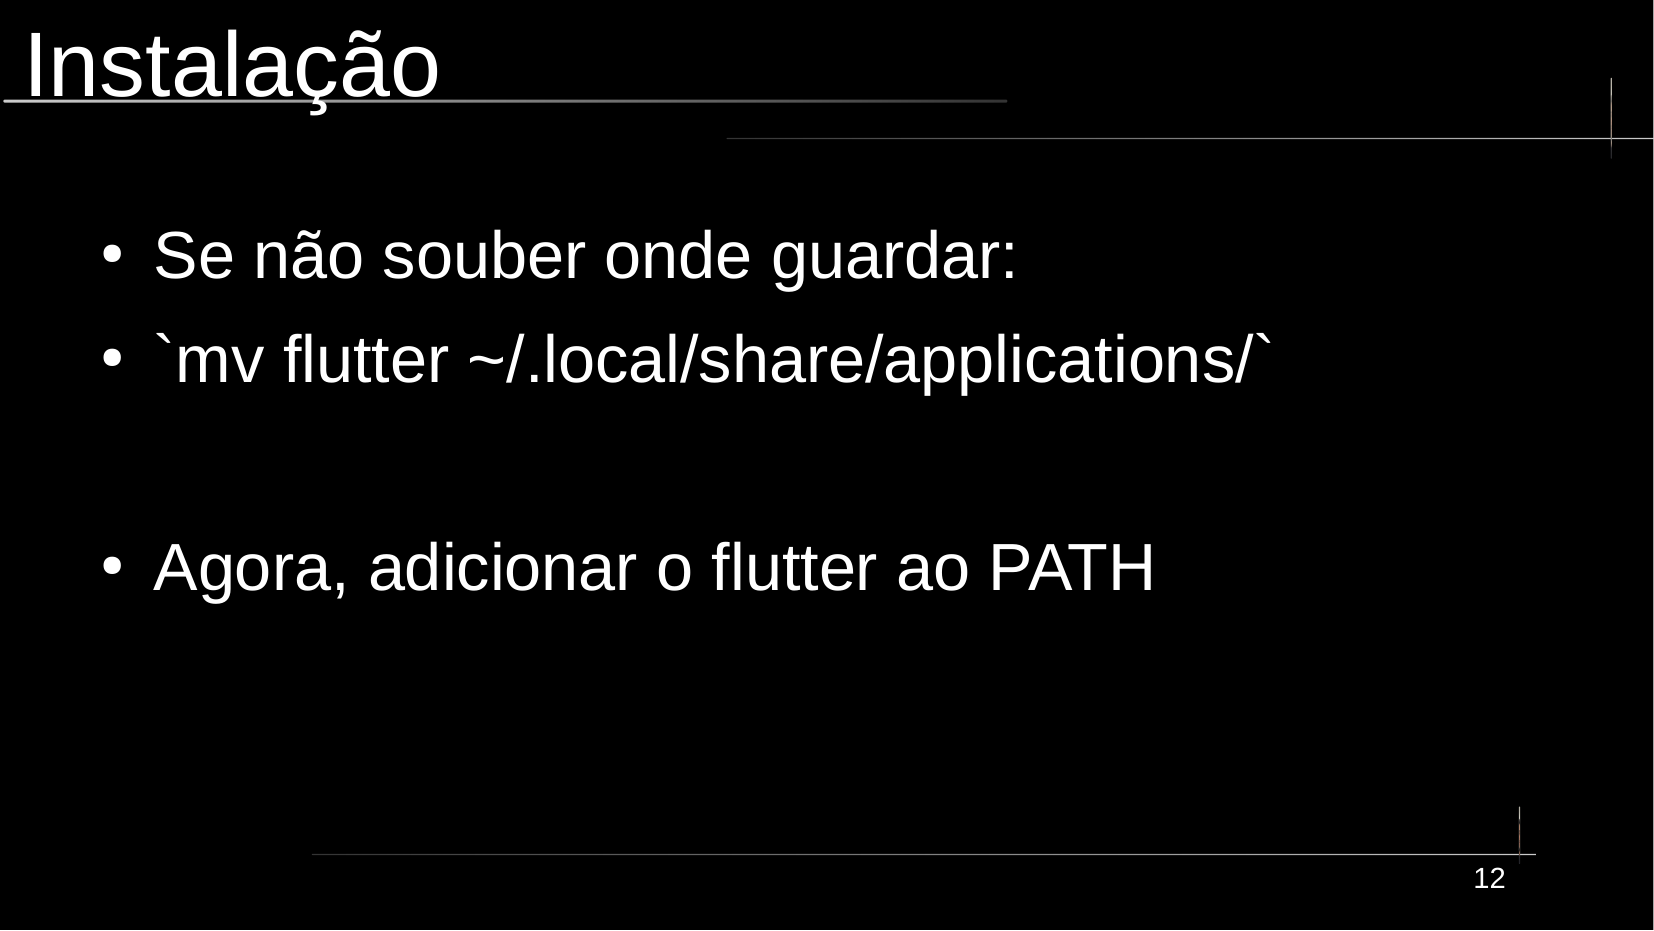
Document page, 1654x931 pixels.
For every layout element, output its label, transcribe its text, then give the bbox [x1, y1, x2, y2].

list Se não souber onde guardar: `mv flutter ~/.local/share/applications/` Agora, adicionar o flutter ao PATH [82, 217, 1571, 757]
title Instalação [23, 11, 1589, 119]
